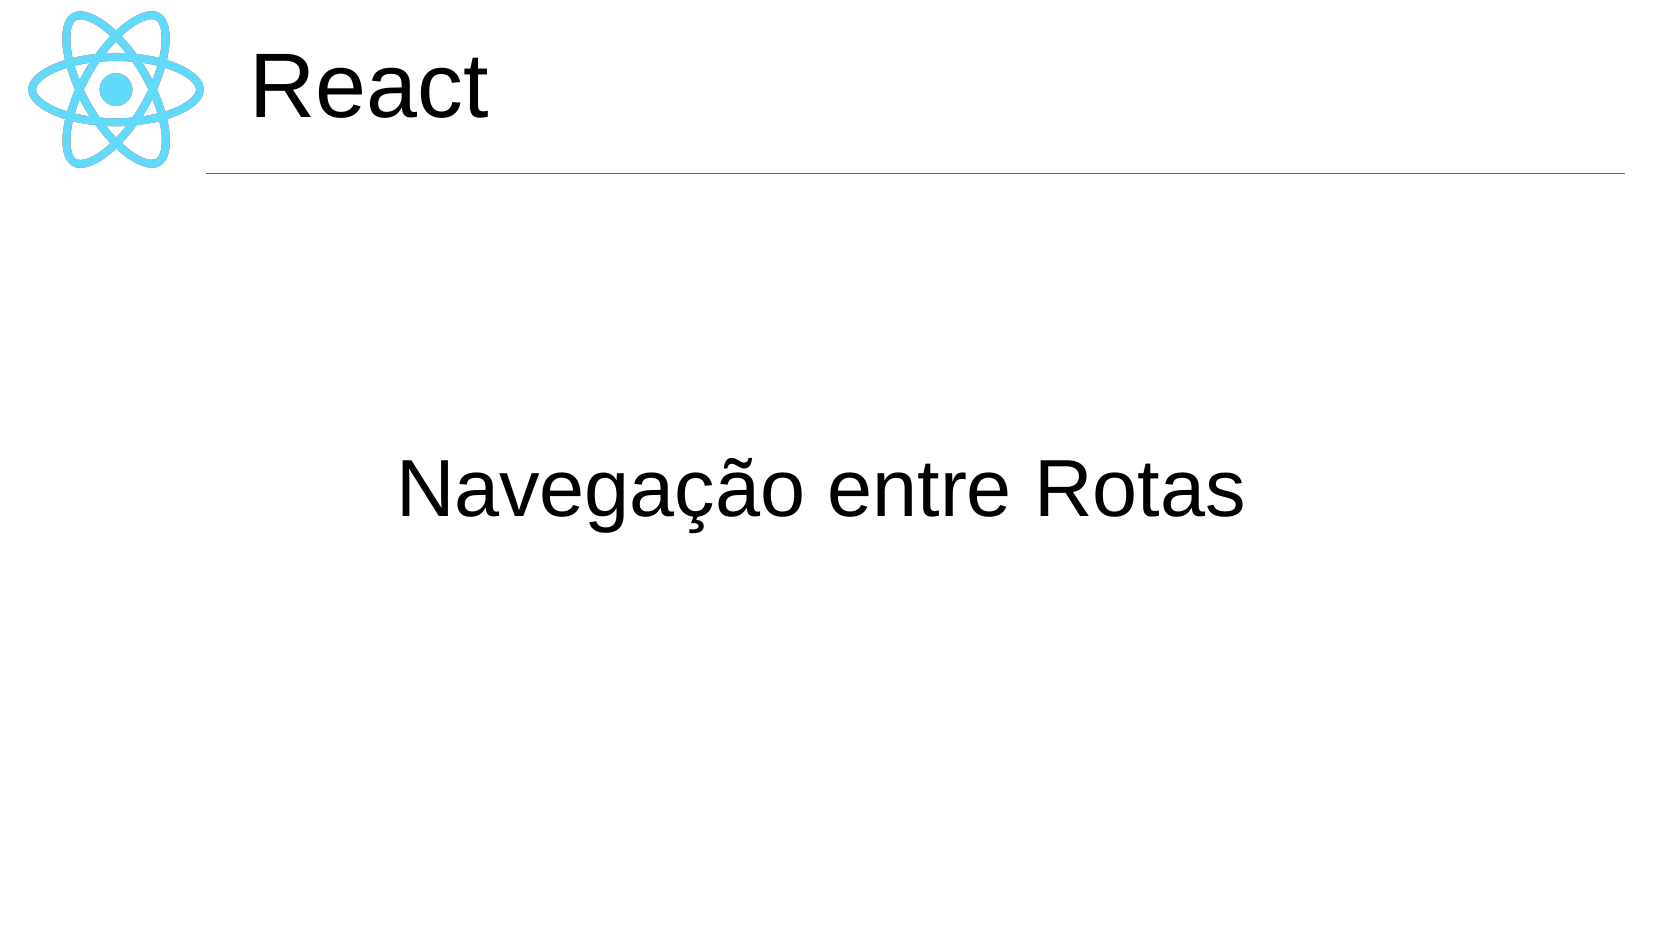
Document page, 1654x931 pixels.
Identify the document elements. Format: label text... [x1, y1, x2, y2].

list Navegação entre Rotas [354, 442, 1270, 621]
title React [292, 7, 1654, 164]
picture [0, 0, 292, 207]
